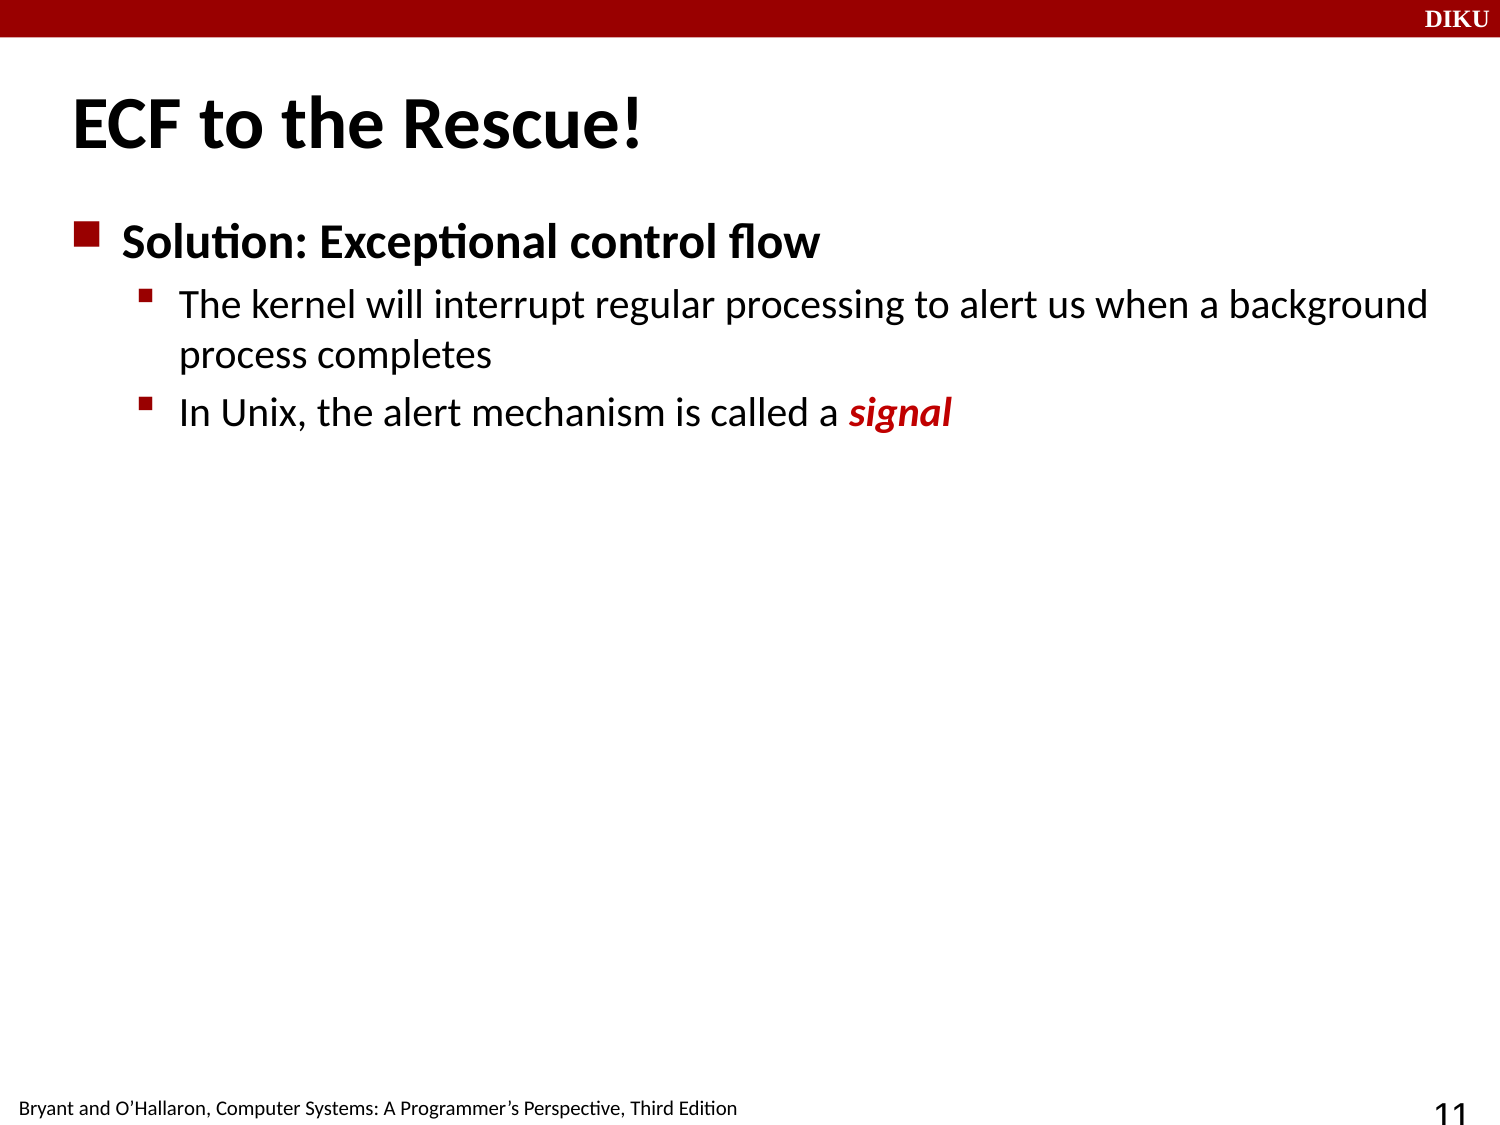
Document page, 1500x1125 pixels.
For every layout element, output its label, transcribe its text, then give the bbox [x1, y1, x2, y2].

text_box Solution: Exceptional control flow The kernel will interrupt regular processing to alert us when a background process completes In Unix, the alert mechanism is called a signal [60, 200, 1450, 1058]
text_box ECF to the Rescue! [57, 54, 1488, 184]
